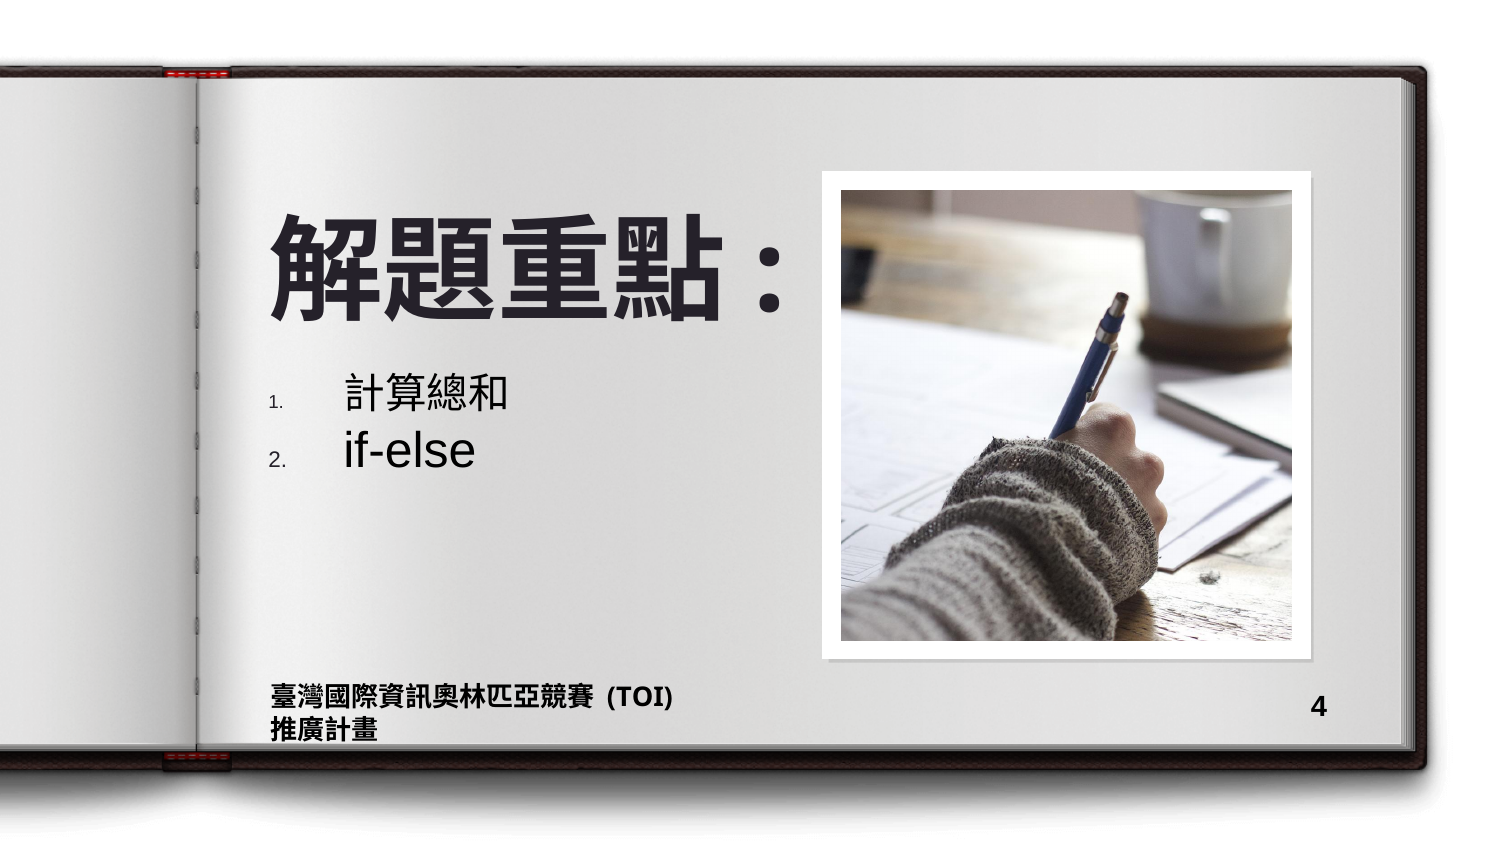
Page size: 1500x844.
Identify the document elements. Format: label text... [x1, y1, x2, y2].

text_box 解題重點: [253, 158, 784, 350]
text_box 計算總和 if-else [253, 352, 807, 656]
text_box [1295, 672, 1386, 737]
text_box [829, 178, 1314, 663]
picture [841, 190, 1292, 641]
